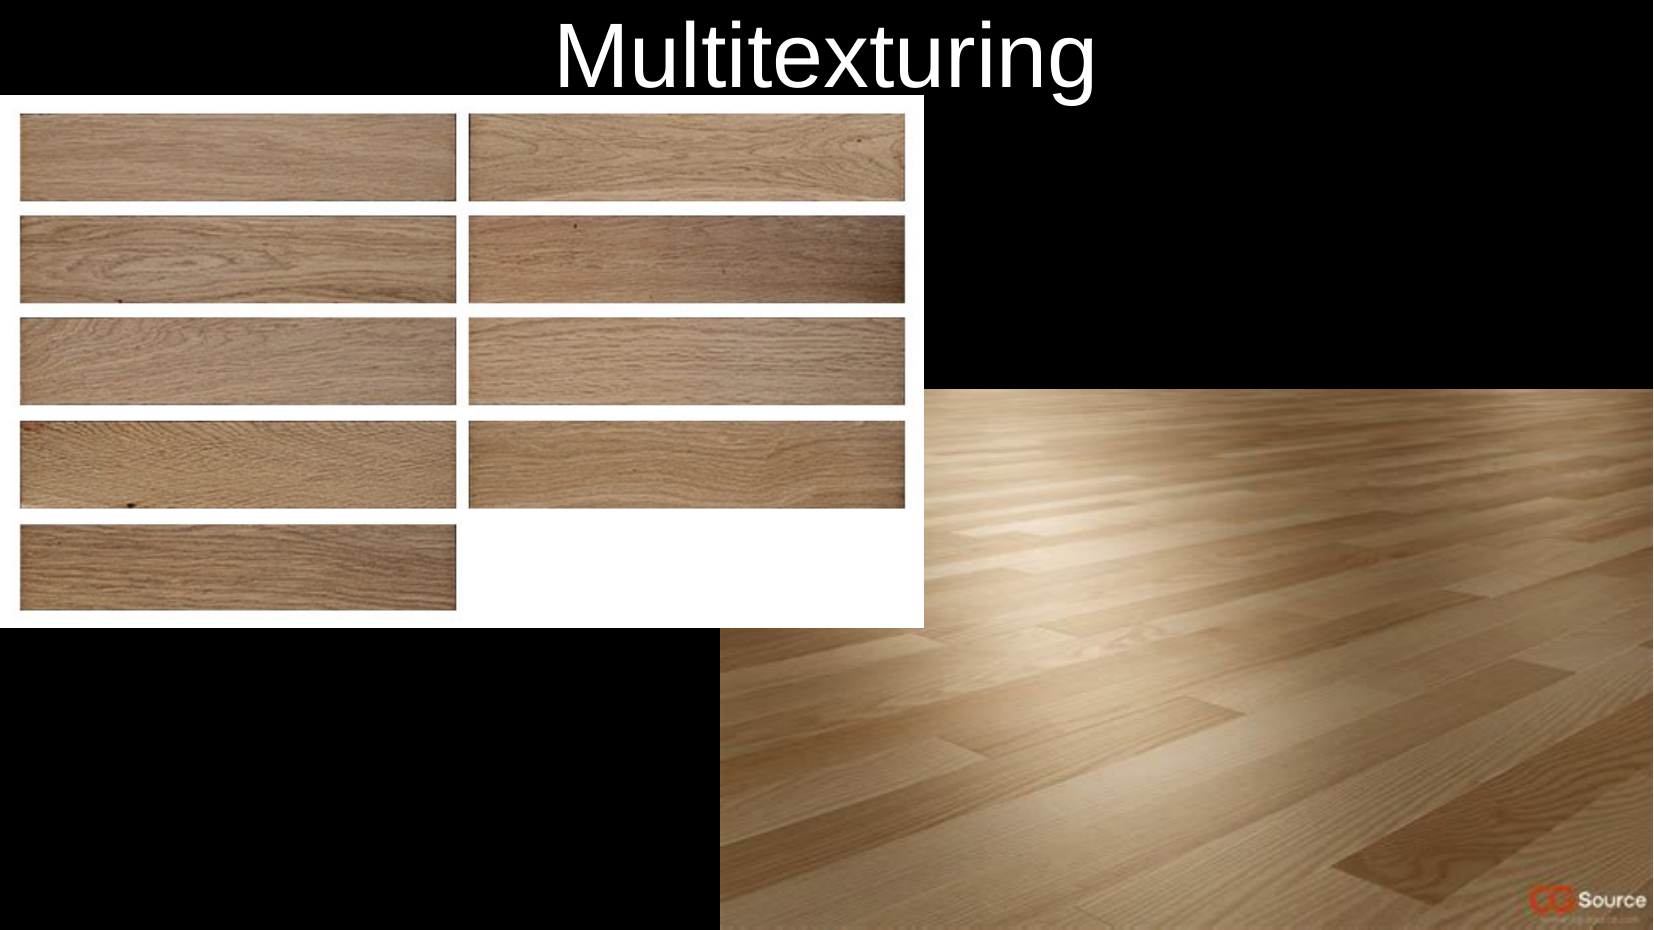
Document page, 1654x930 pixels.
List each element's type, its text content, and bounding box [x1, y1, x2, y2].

picture [0, 95, 1653, 930]
title Multitexturing [82, 0, 1571, 134]
